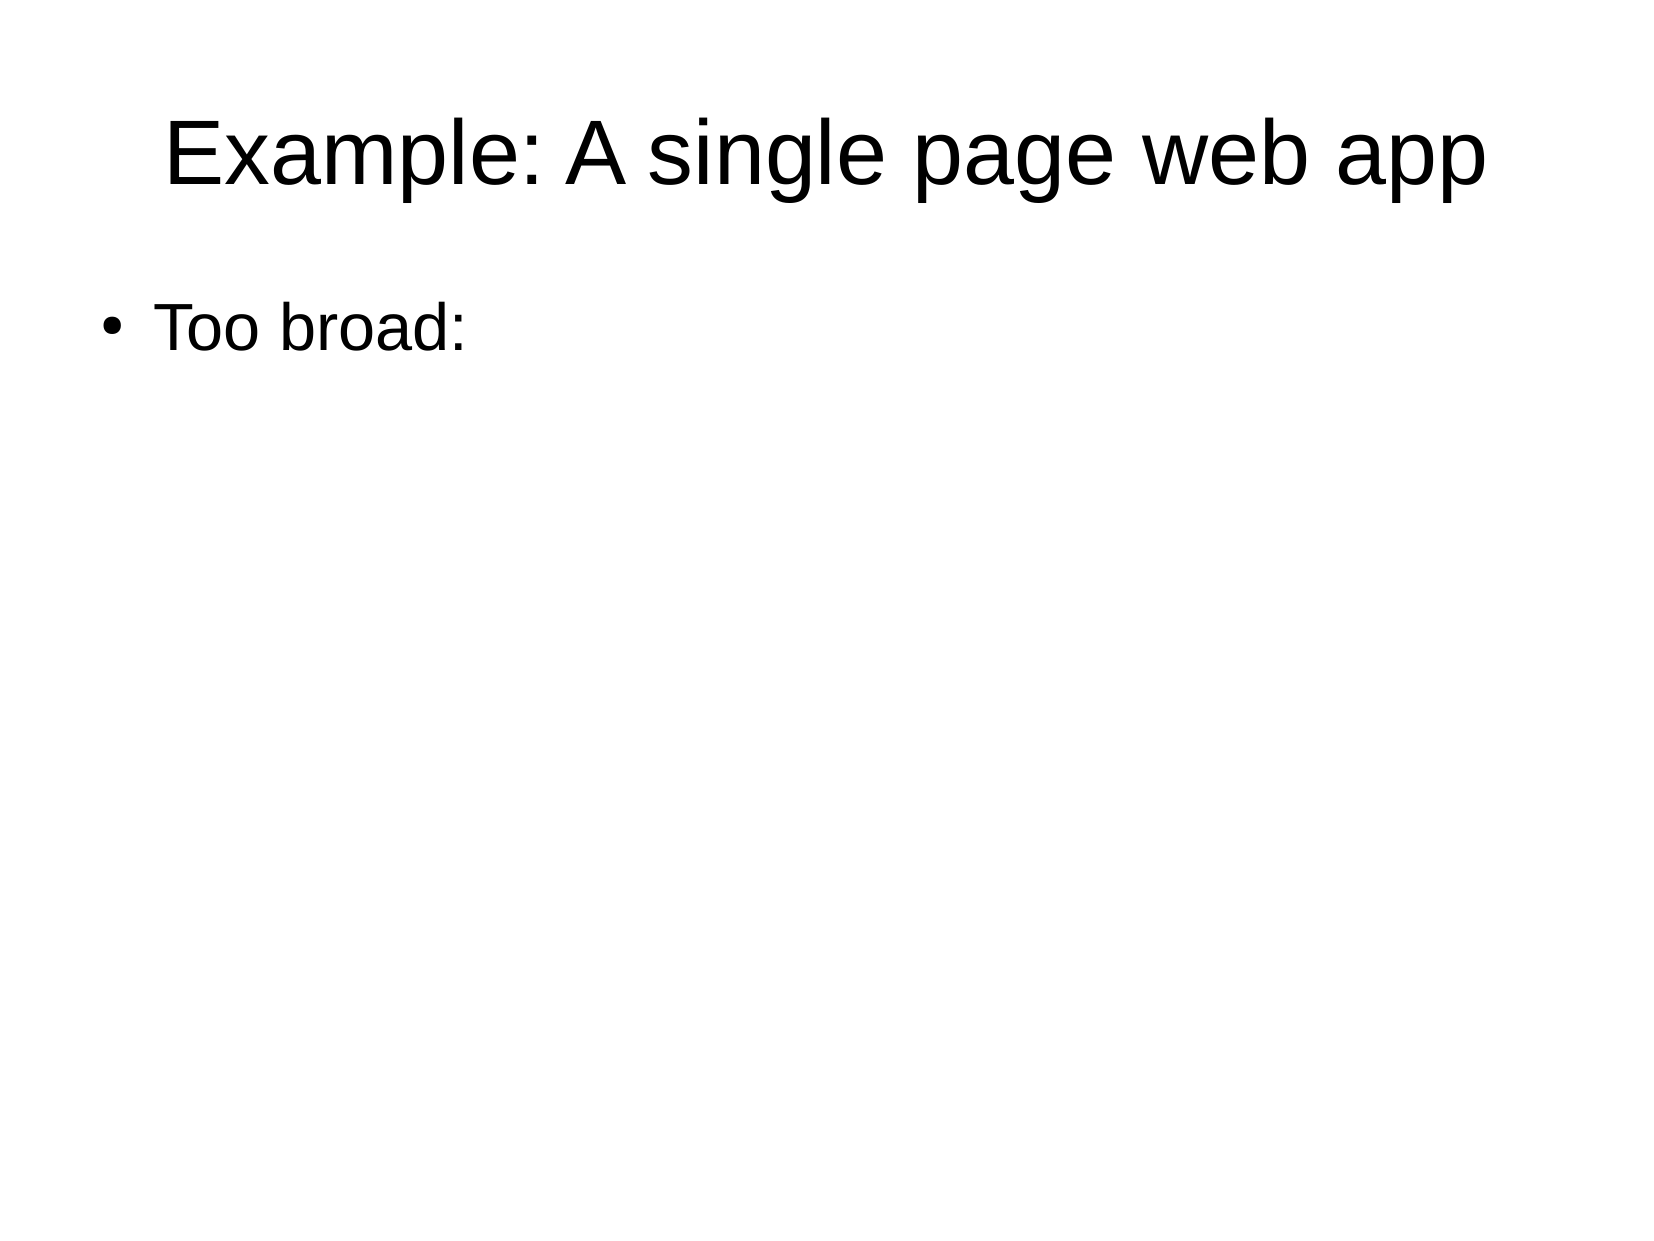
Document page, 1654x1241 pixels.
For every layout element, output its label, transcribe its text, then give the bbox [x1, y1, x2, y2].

list Too broad: [82, 290, 1571, 1010]
title Example: A single page web app [82, 49, 1571, 257]
